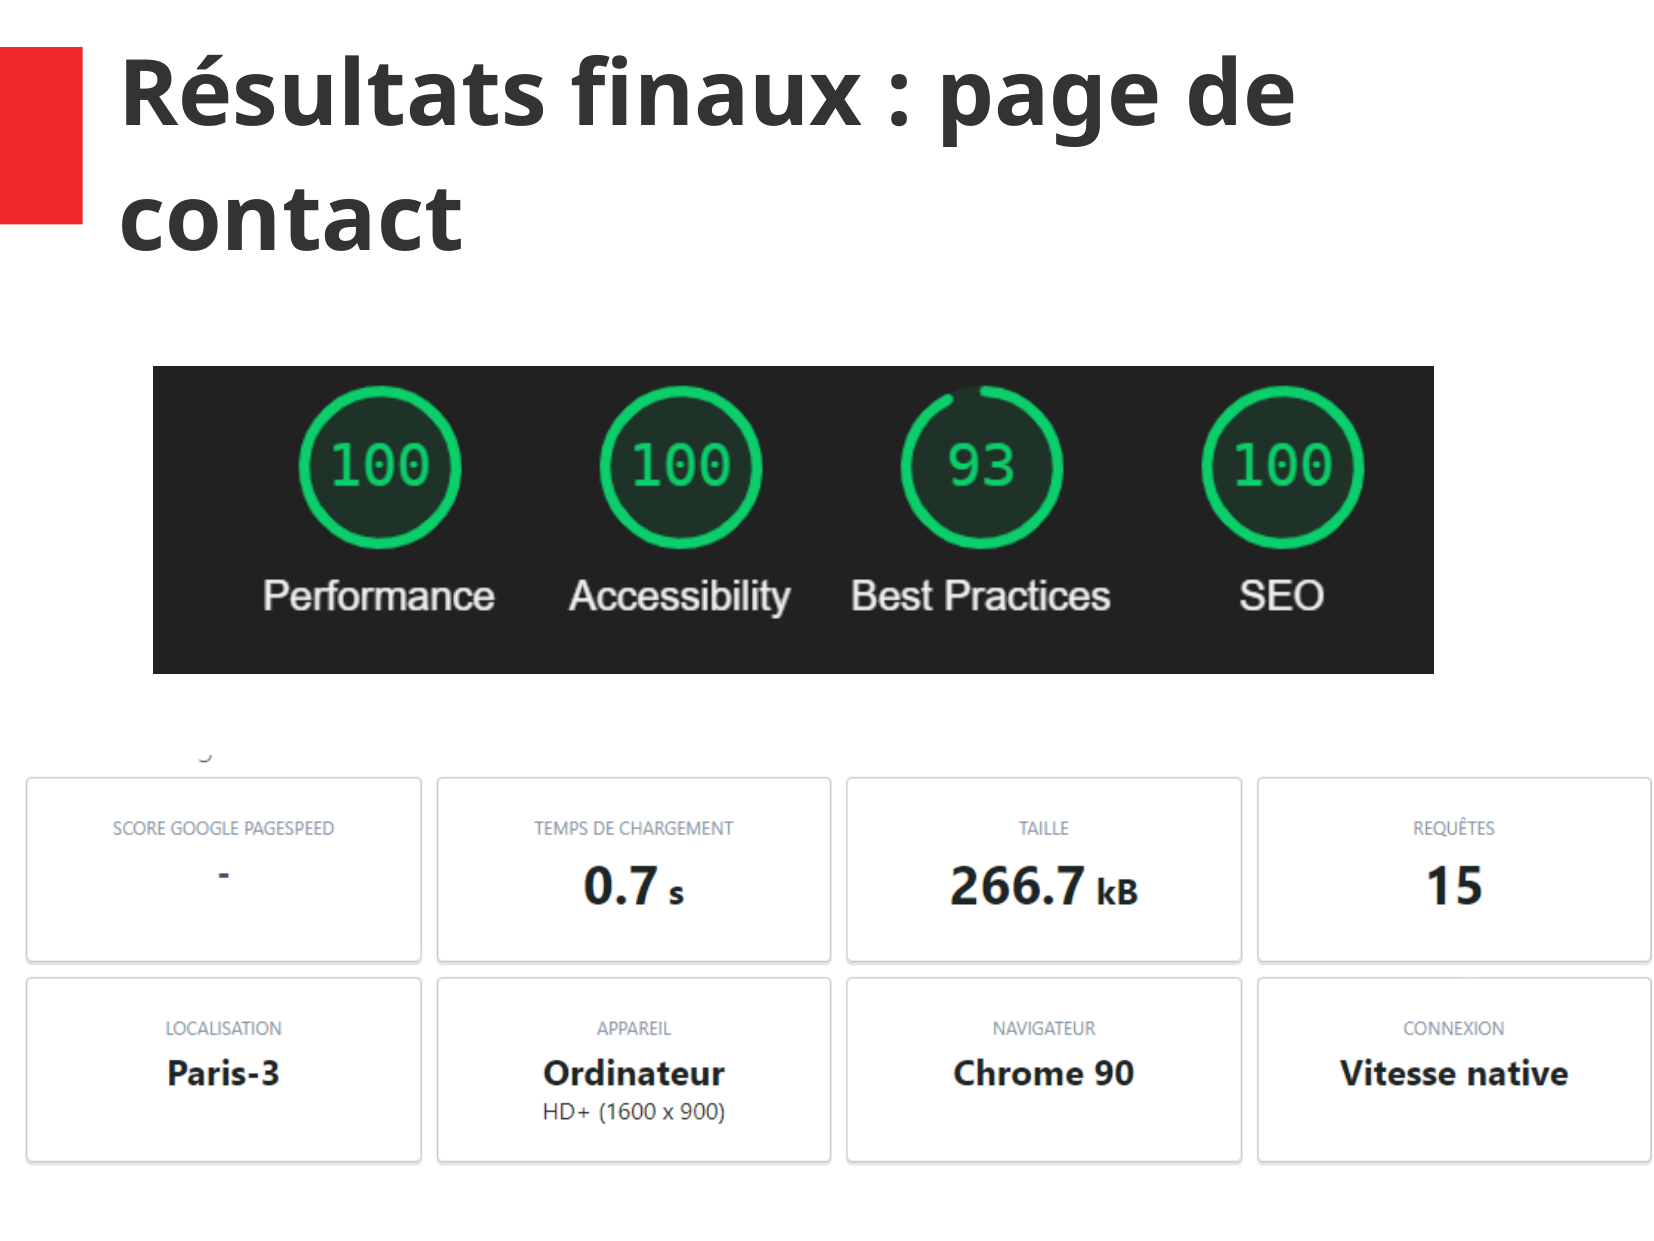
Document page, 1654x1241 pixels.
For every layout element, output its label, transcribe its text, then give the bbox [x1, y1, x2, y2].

picture [153, 366, 1434, 674]
picture [0, 755, 1652, 1173]
title Résultats finaux : page de contact [118, 27, 1571, 278]
